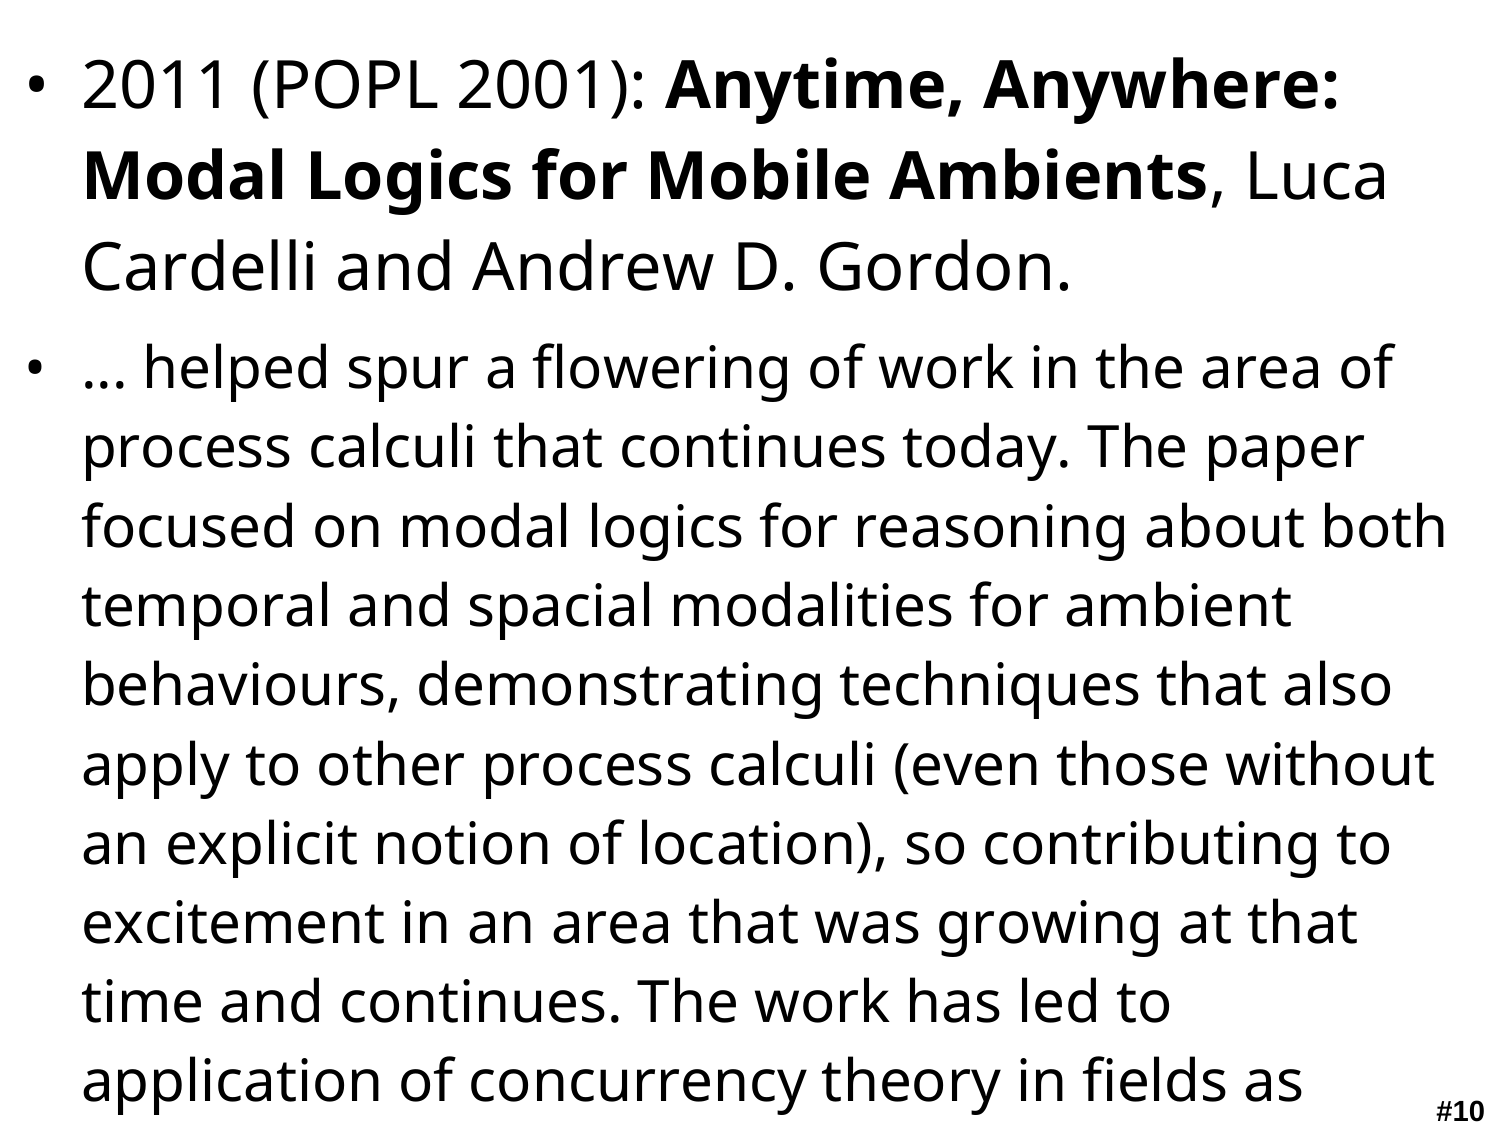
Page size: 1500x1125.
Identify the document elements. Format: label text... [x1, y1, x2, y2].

list 2011 (POPL 2001): Anytime, Anywhere: Modal Logics for Mobile Ambients, Luca Cardelli and Andrew D. Gordon. ... helped spur a flowering of work in the area of process calculi that continues today. The paper focused on modal logics for reasoning about both temporal and spacial modalities for ambient behaviours, demonstrating techniques that also apply to other process calculi (even those without an explicit notion of location), so contributing to excitement in an area that was growing at that time and continues. The work has led to application of concurrency theory in fields as diverse as security, safety critical applications, query languages for semistructured data, and systems biology. [24, 37, 1476, 1101]
